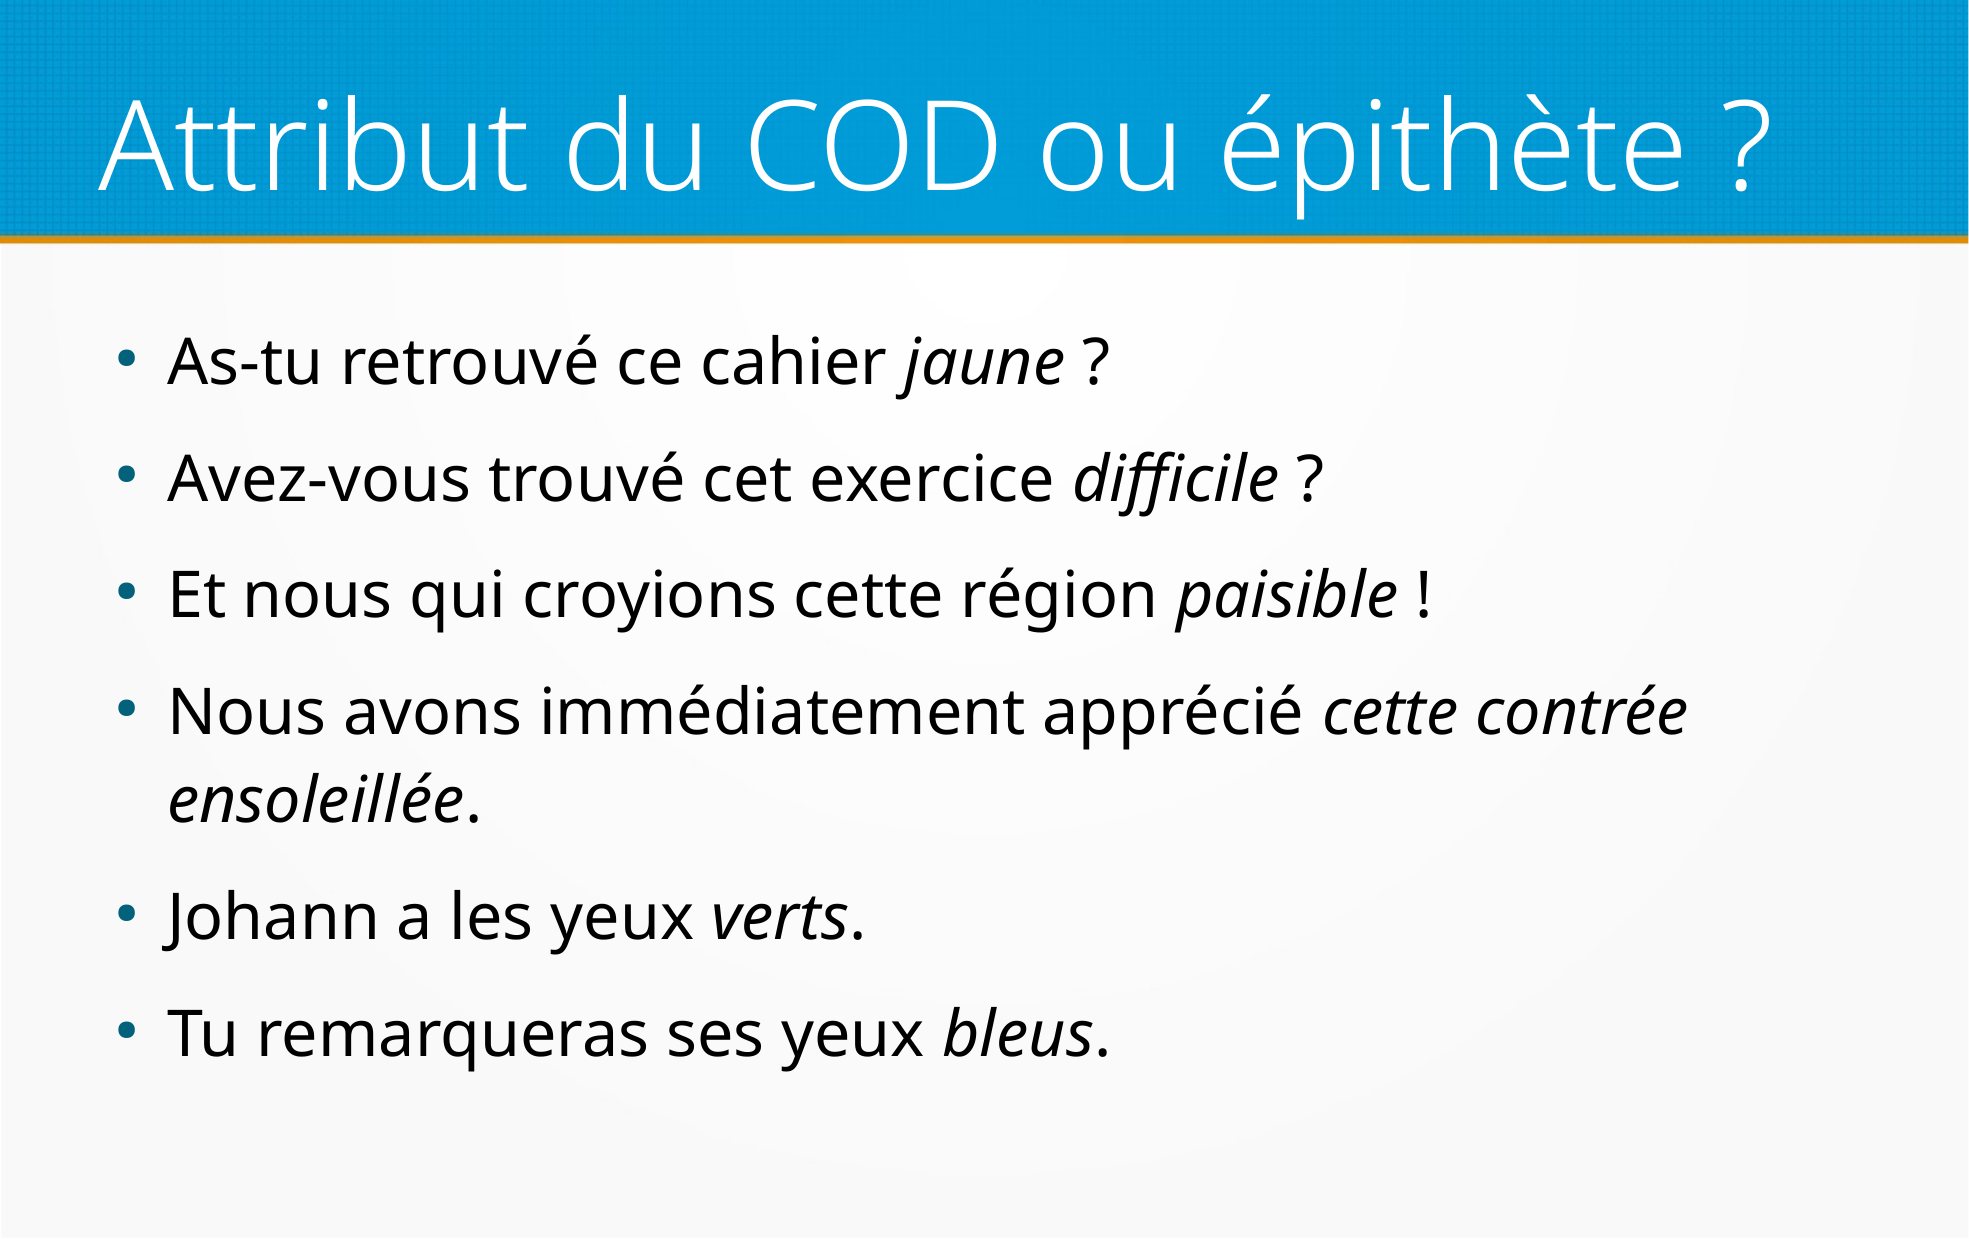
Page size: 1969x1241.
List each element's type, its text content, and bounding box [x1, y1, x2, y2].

list As-tu retrouvé ce cahier jaune ? Avez-vous trouvé cet exercice difficile ? Et nous qui croyions cette région paisible ! Nous avons immédiatement apprécié cette contrée ensoleillée. Johann a les yeux verts. Tu remarqueras ses yeux bleus. [98, 315, 1861, 1081]
title Attribut du COD ou épithète ? [98, 19, 1870, 227]
picture [0, 233, 1969, 1241]
